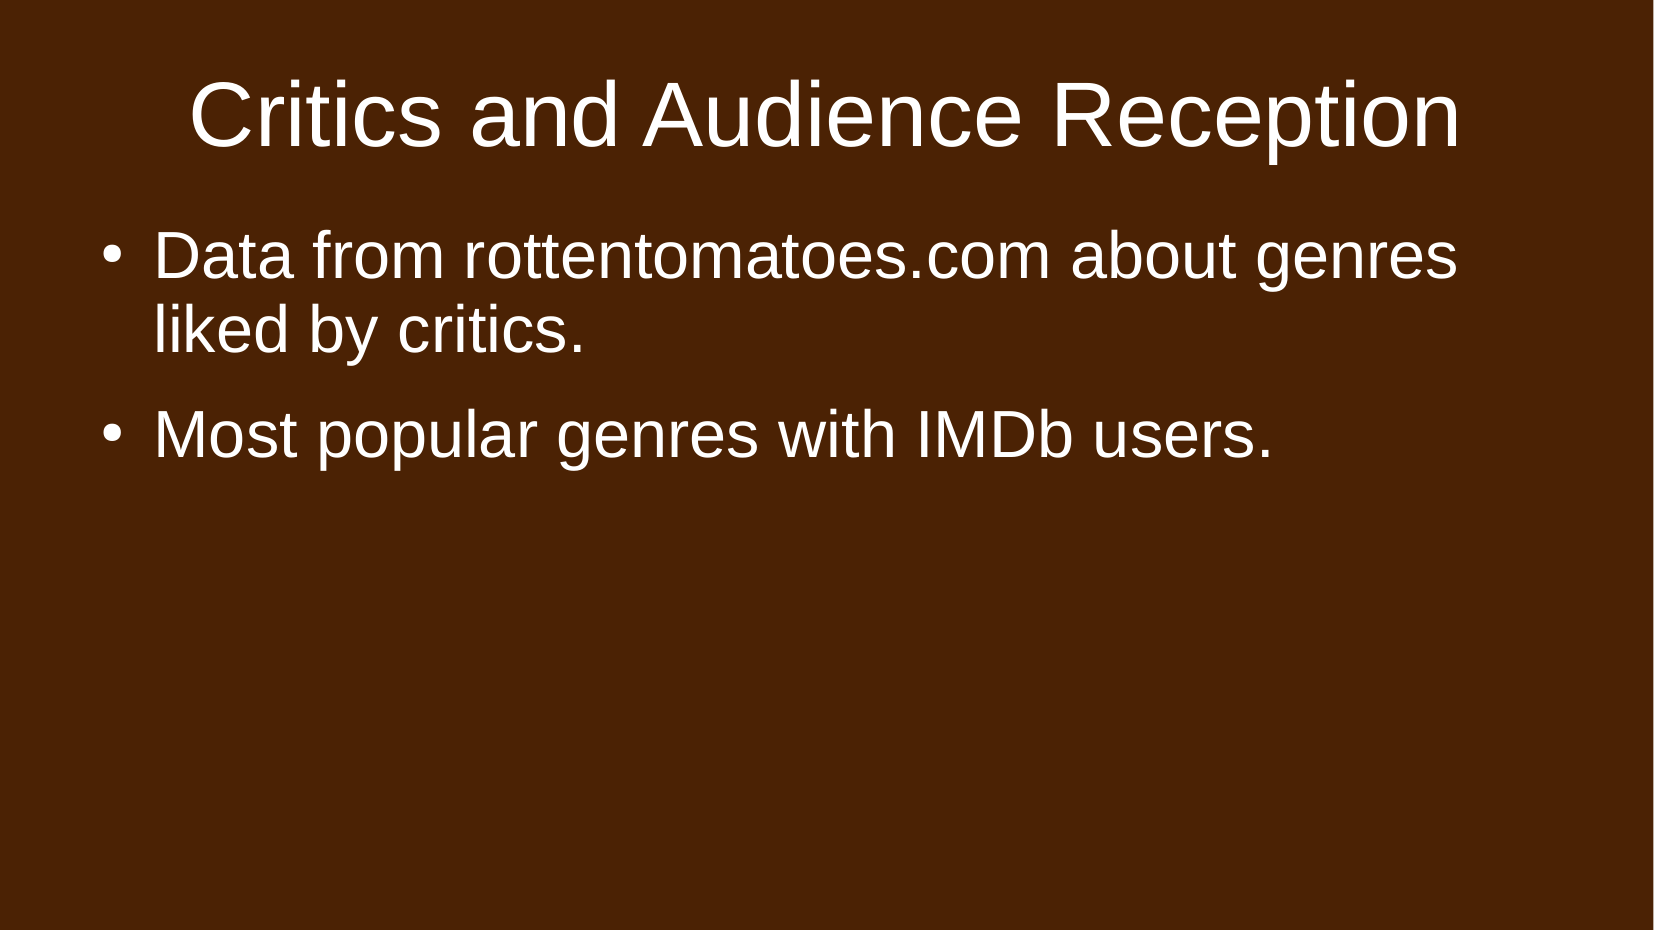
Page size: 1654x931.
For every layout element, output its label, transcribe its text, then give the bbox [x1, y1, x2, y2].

list Data from rottentomatoes.com about genres liked by critics. Most popular genres with IMDb users. [82, 217, 1571, 758]
title Critics and Audience Reception [82, 37, 1571, 193]
